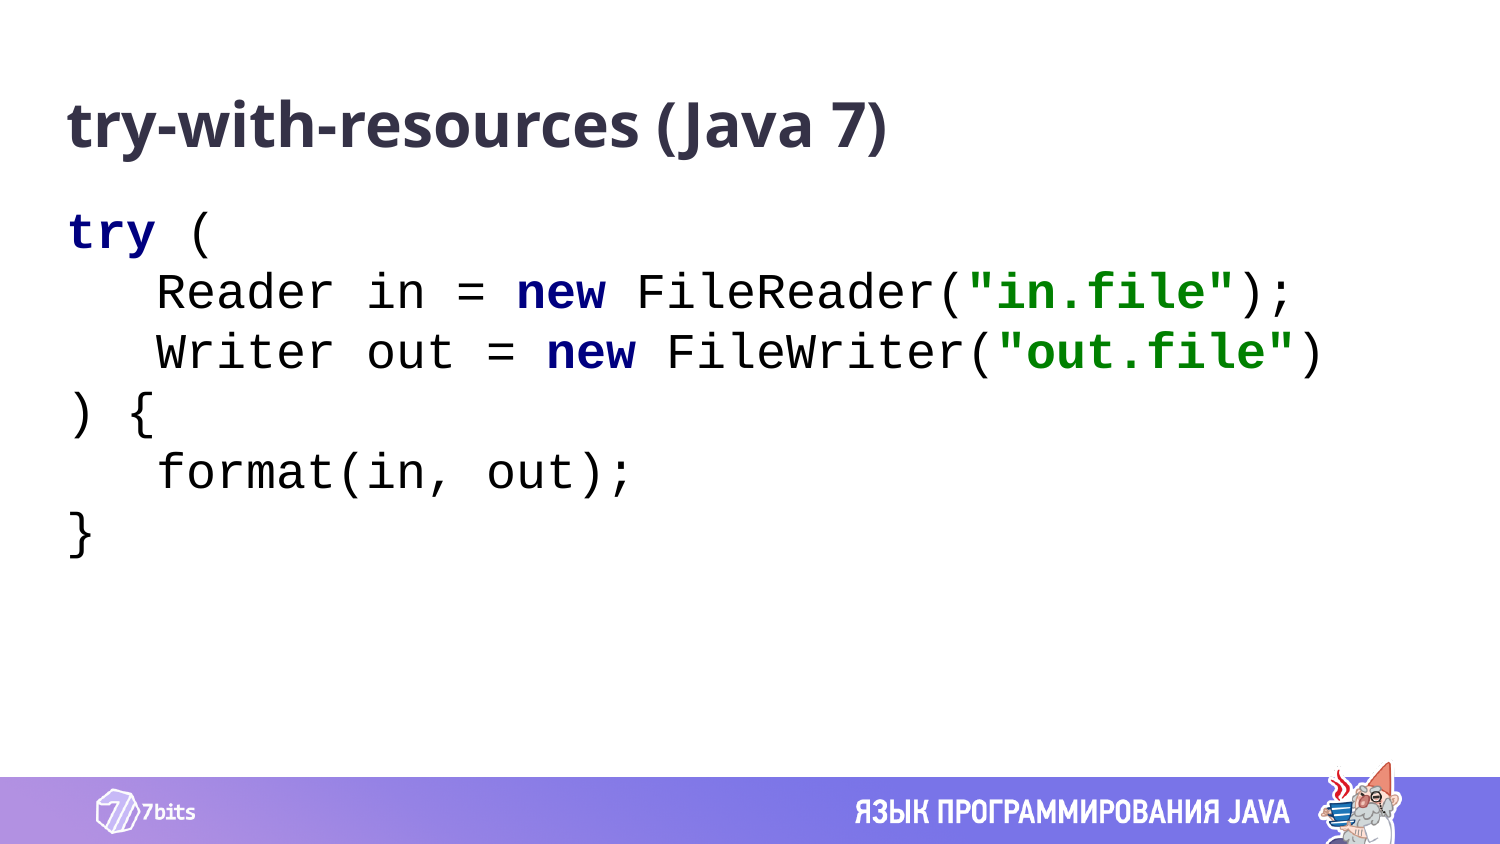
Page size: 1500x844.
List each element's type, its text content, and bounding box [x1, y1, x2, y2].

picture [0, 717, 1500, 844]
list try ( Reader in = new FileReader("in.file"); Writer out = new FileWriter("out.file") ) { format(in, out); } [51, 184, 1449, 745]
title try-with-resources (Java 7) [51, 69, 1449, 164]
